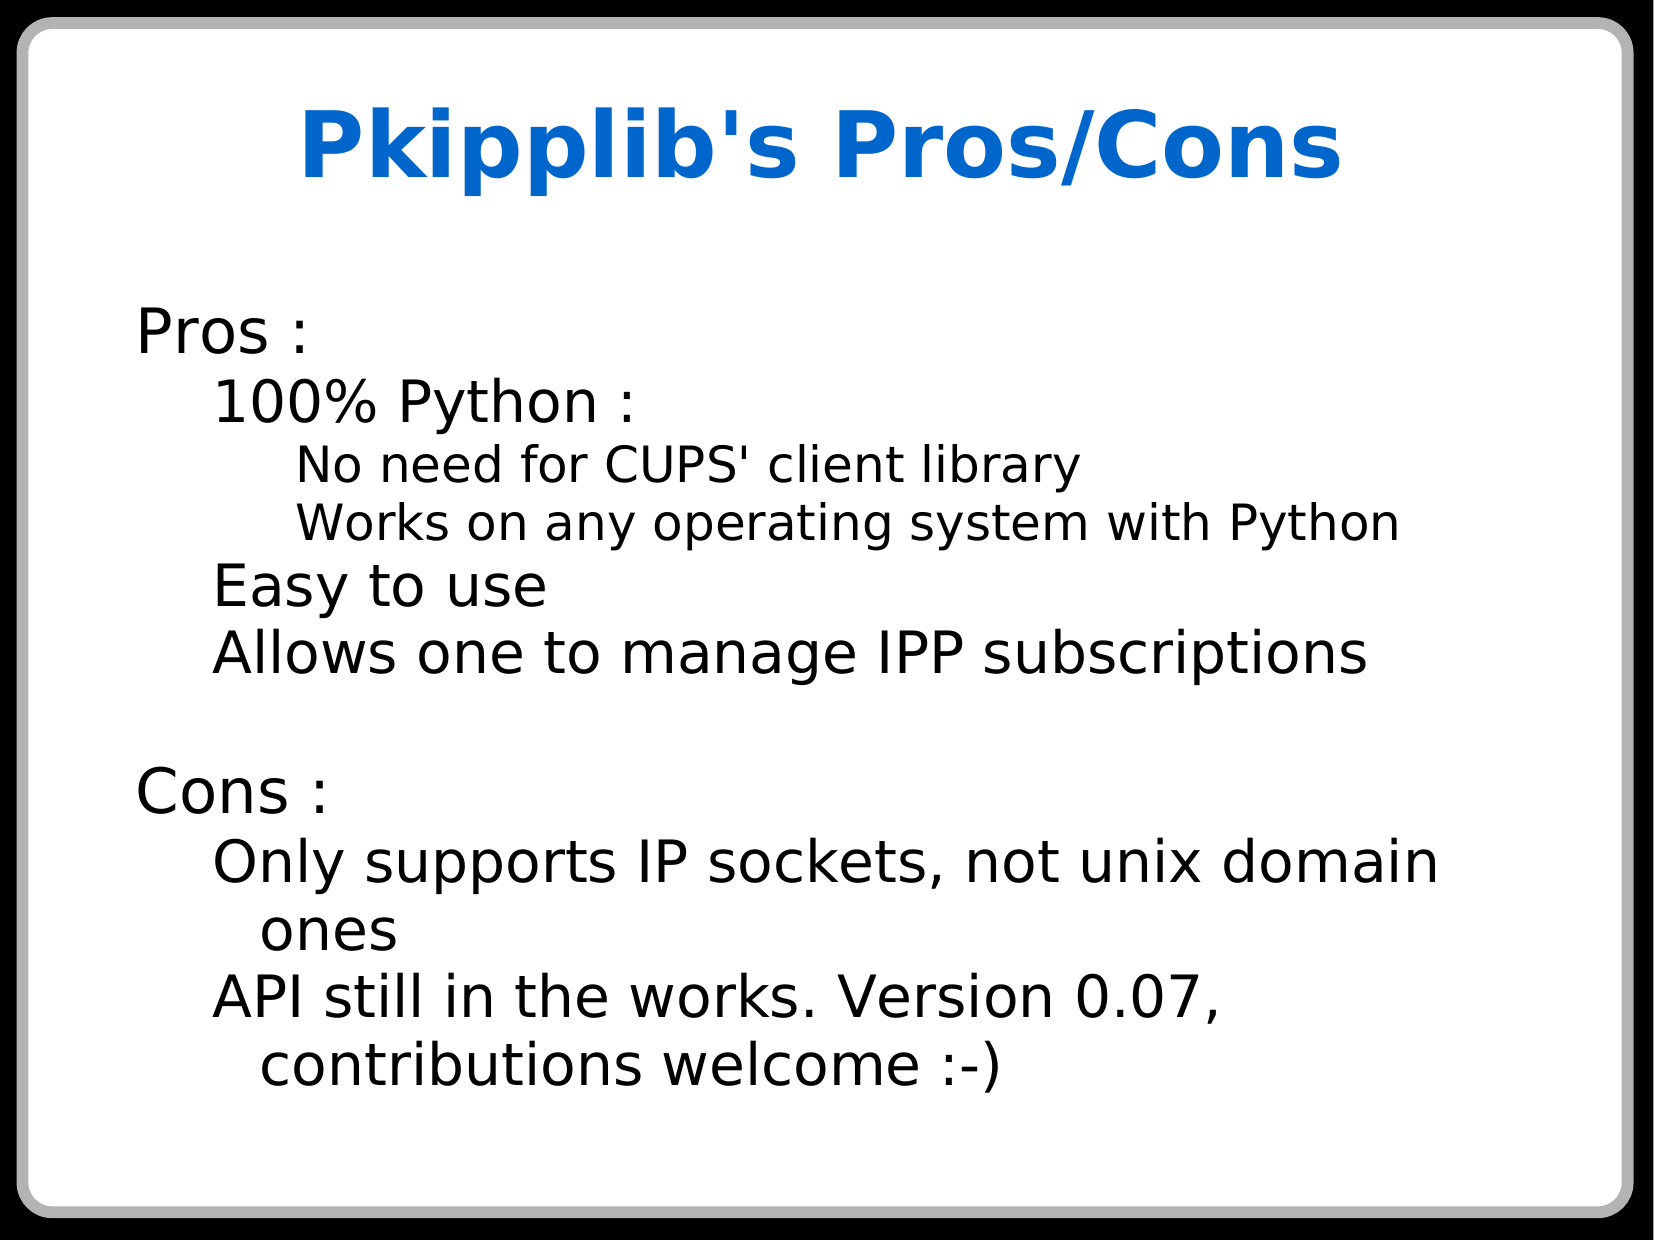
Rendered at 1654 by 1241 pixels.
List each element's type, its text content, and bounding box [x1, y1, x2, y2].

title Pkipplib's Pros/Cons [67, 91, 1577, 199]
list Pros : 100% Python : No need for CUPS' client library Works on any operating system with Python Easy to use Allows one to manage IPP subscriptions Cons : Only supports IP sockets, not unix domain ones API still in the works. Version 0.07, contributions welcome :-) [118, 295, 1540, 1100]
